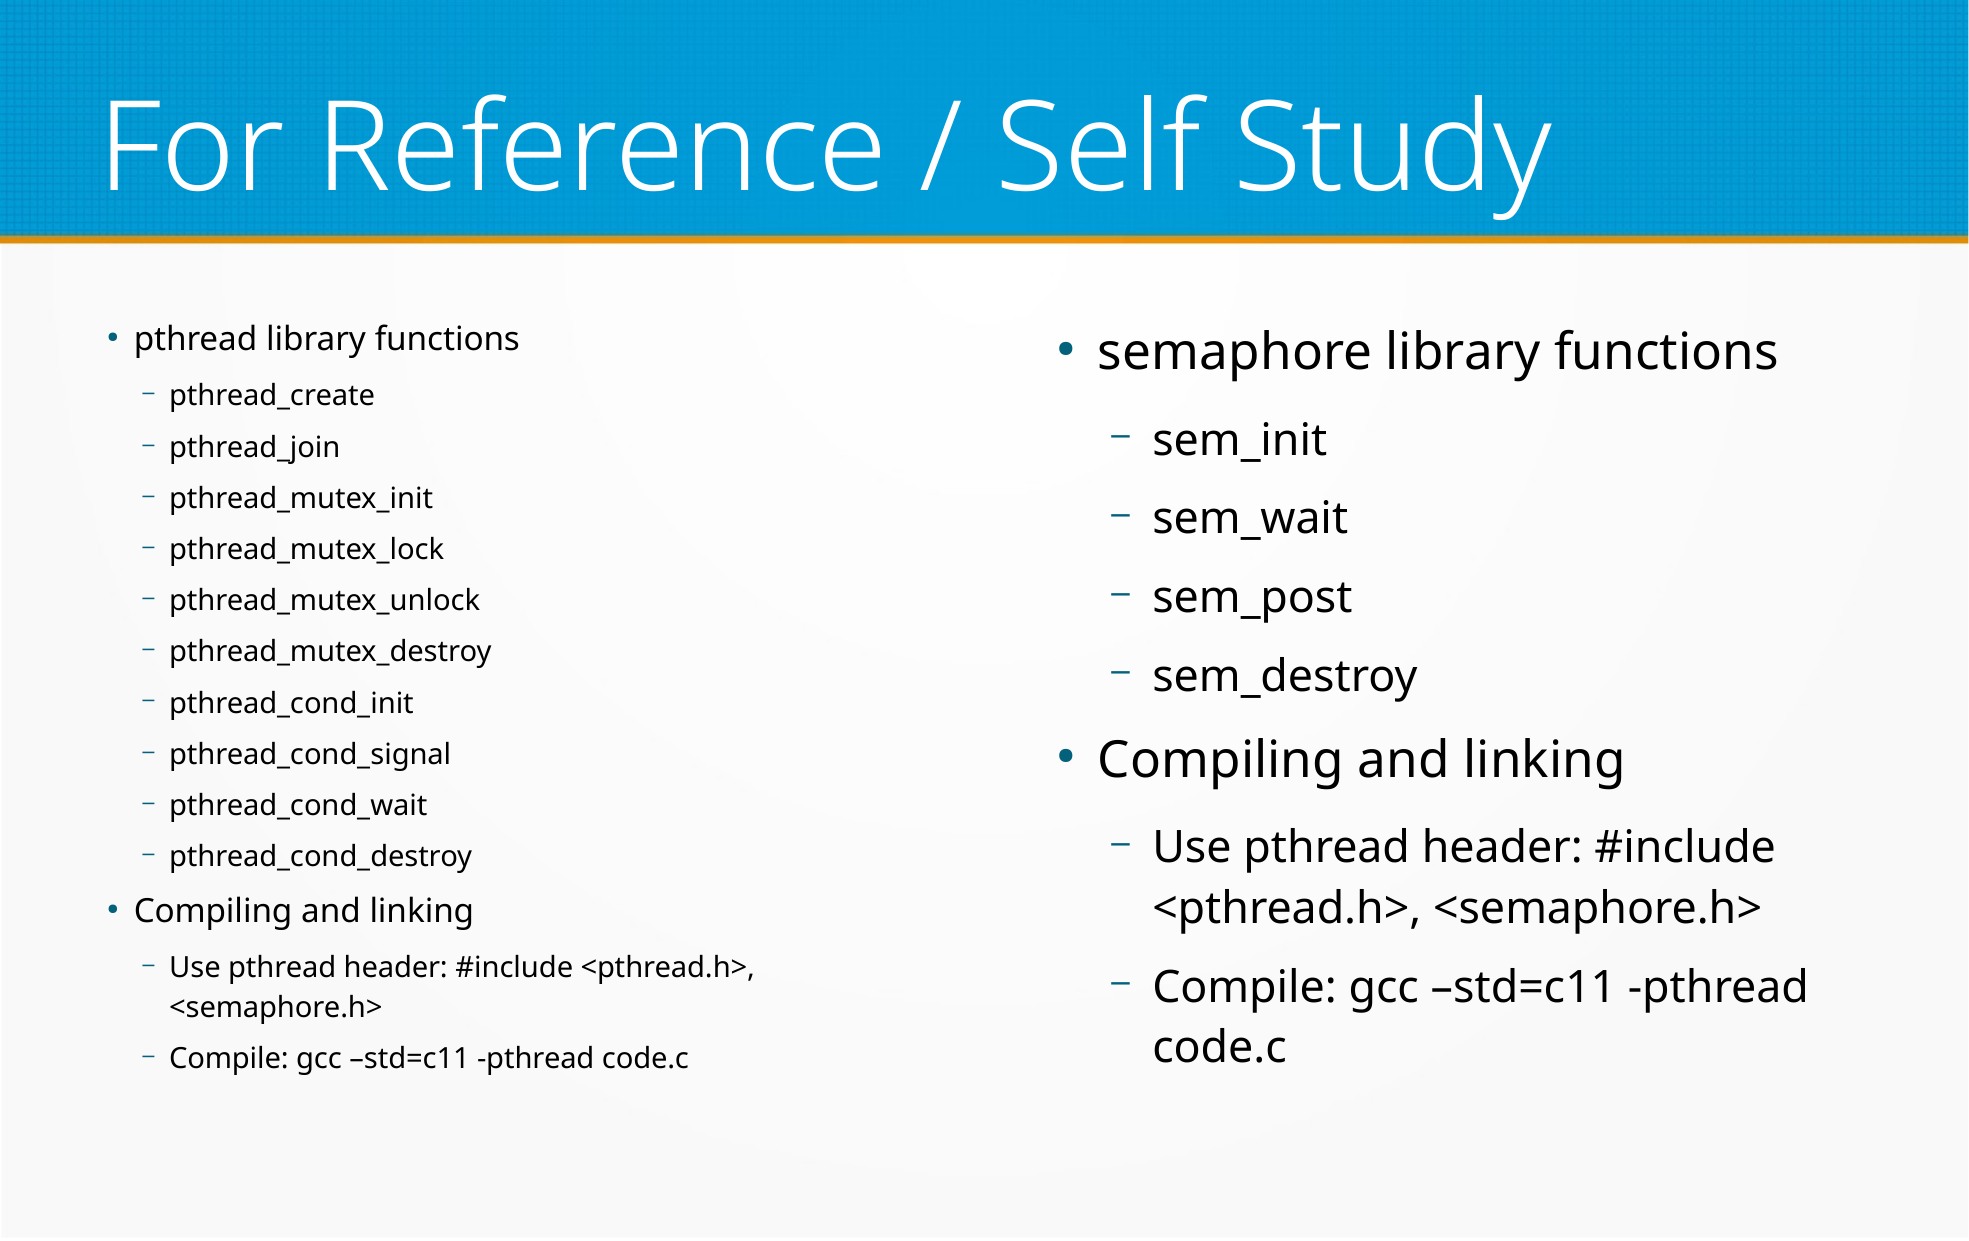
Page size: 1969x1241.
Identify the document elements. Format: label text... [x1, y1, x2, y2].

picture [0, 233, 1969, 1241]
list semaphore library functions sem_init sem_wait sem_post sem_destroy Compiling and linking Use pthread header: #include <pthread.h>, <semaphore.h> Compile: gcc –std=c11 -pthread code.c [1043, 315, 1890, 1081]
title For Reference / Self Study [98, 19, 1870, 227]
list pthread library functions pthread_create pthread_join pthread_mutex_init pthread_mutex_lock pthread_mutex_unlock pthread_mutex_destroy pthread_cond_init pthread_cond_signal pthread_cond_wait pthread_cond_destroy Compiling and linking Use pthread header: #include <pthread.h>, <semaphore.h> Compile: gcc –std=c11 -pthread code.c [98, 315, 946, 1081]
